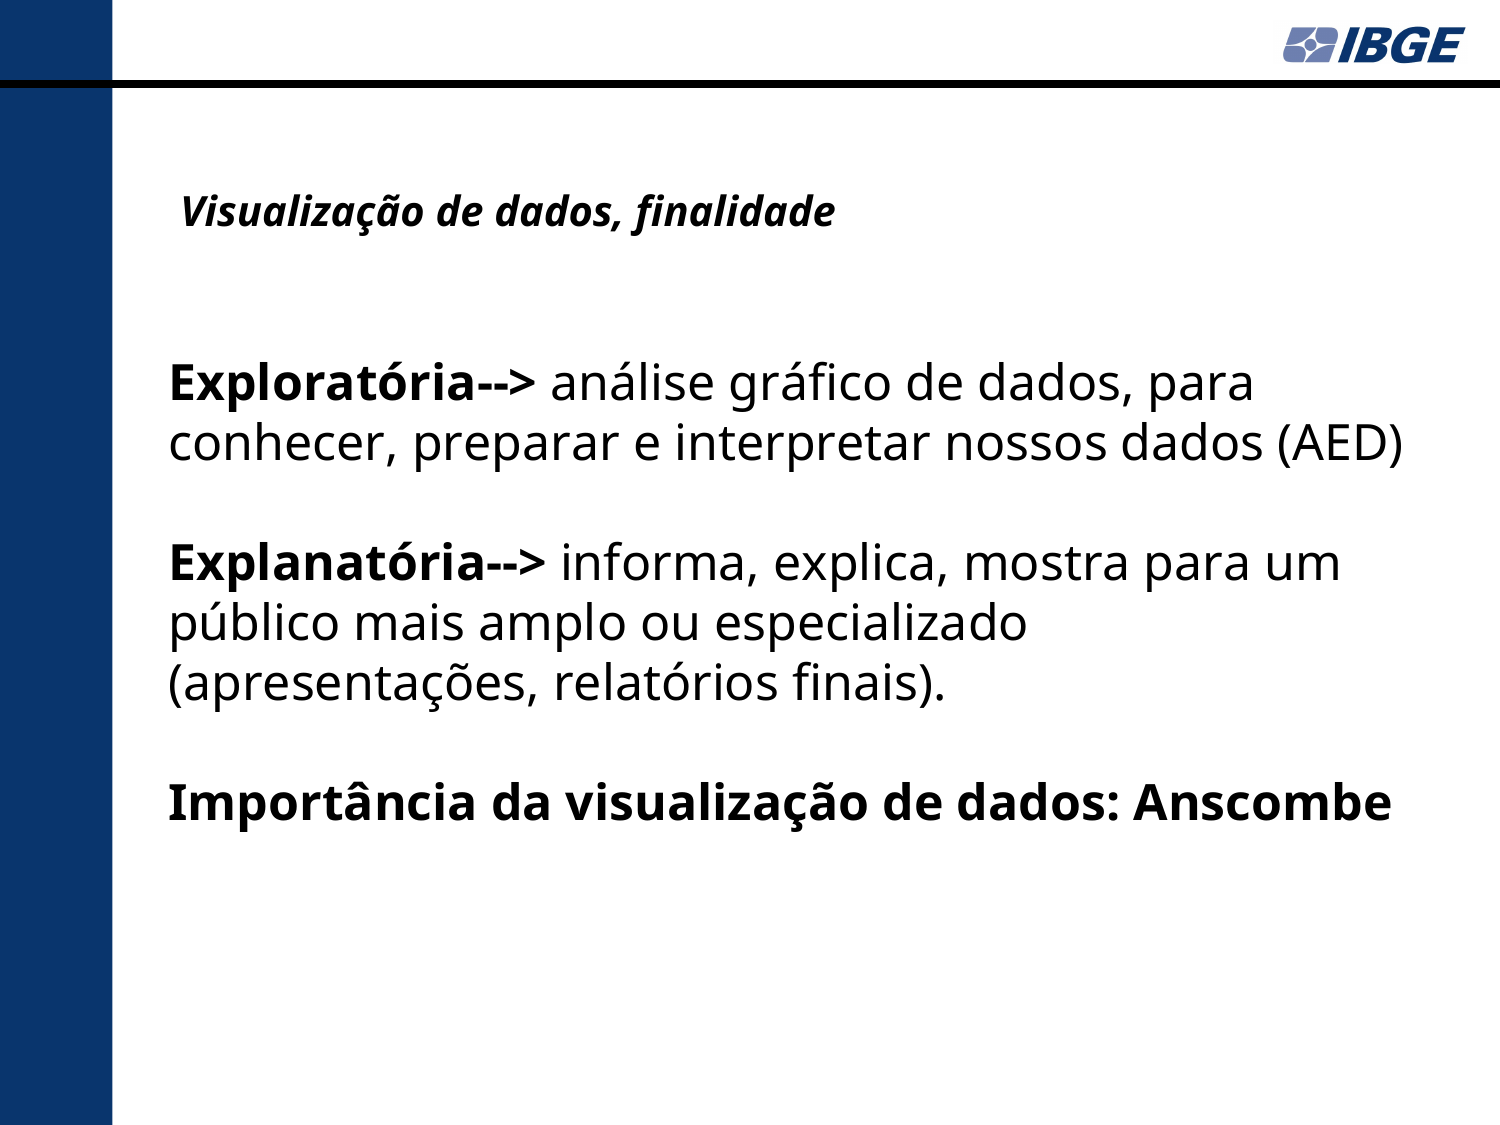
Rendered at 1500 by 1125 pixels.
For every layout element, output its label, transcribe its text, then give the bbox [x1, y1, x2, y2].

text_box Exploratória--> análise gráfico de dados, para conhecer, preparar e interpretar nossos dados (AED) Explanatória--> informa, explica, mostra para um público mais amplo ou especializado (apresentações, relatórios finais). Importância da visualização de dados: Anscombe [153, 342, 1430, 989]
picture [1273, 20, 1468, 64]
text_box Visualização de dados, finalidade [165, 177, 1416, 243]
